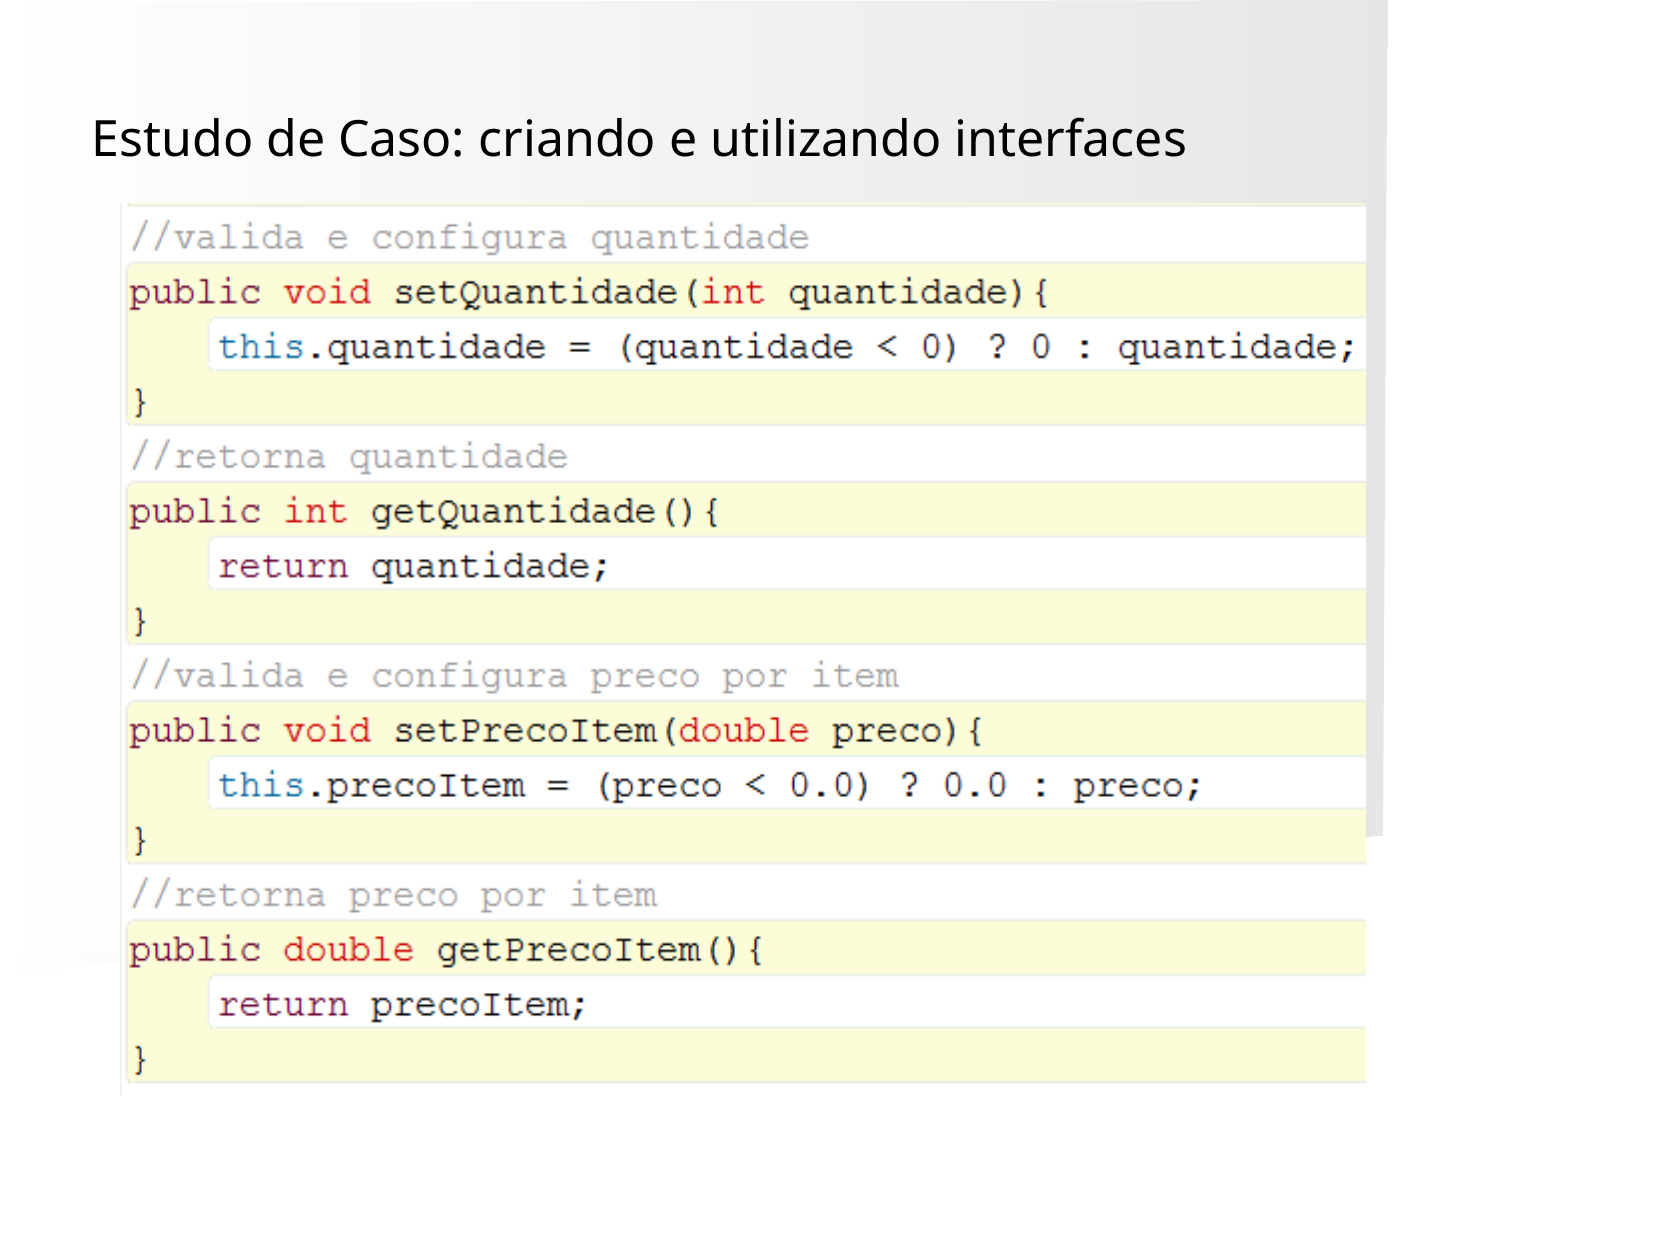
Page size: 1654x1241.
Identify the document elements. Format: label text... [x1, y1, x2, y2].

picture [120, 203, 1366, 1096]
title Estudo de Caso: criando e utilizando interfaces [76, 42, 1427, 231]
